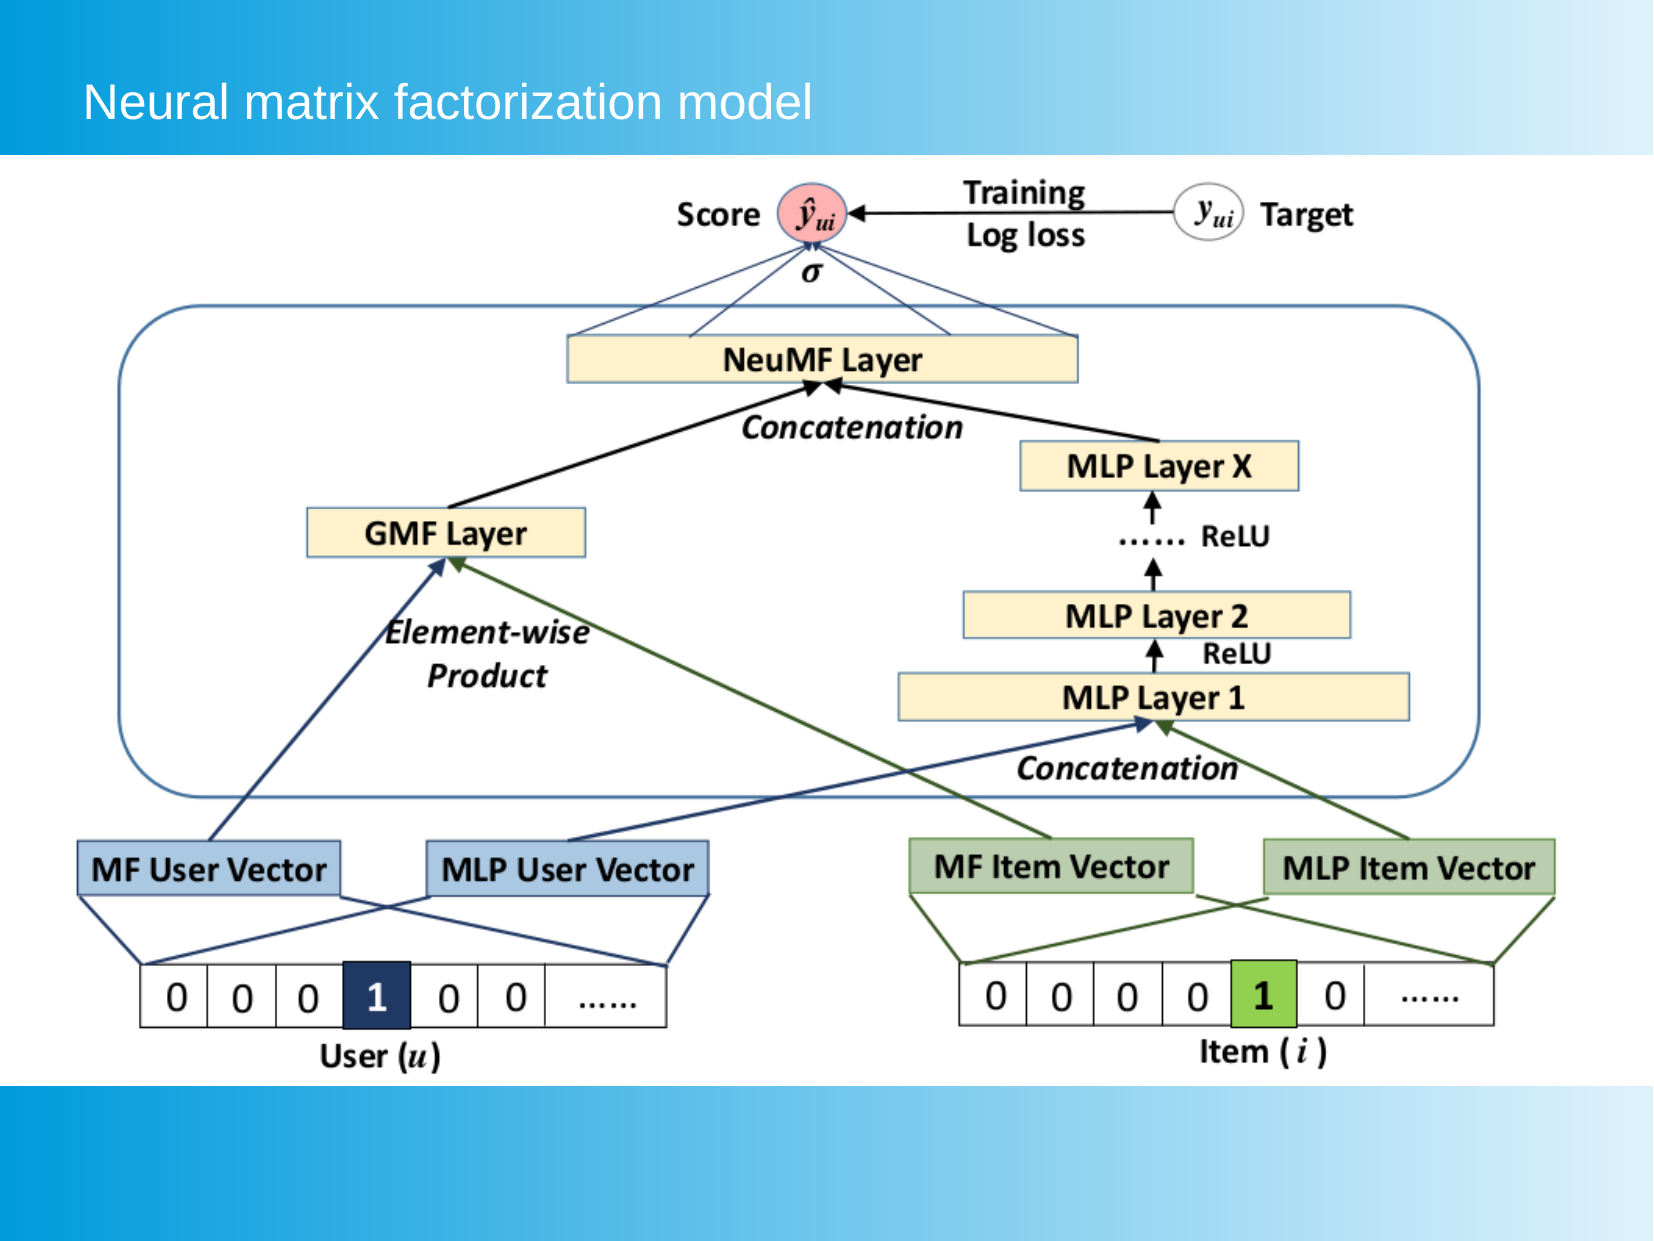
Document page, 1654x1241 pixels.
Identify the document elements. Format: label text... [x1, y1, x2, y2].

title Neural matrix factorization model [82, 49, 1571, 155]
picture [41, 165, 1595, 1077]
